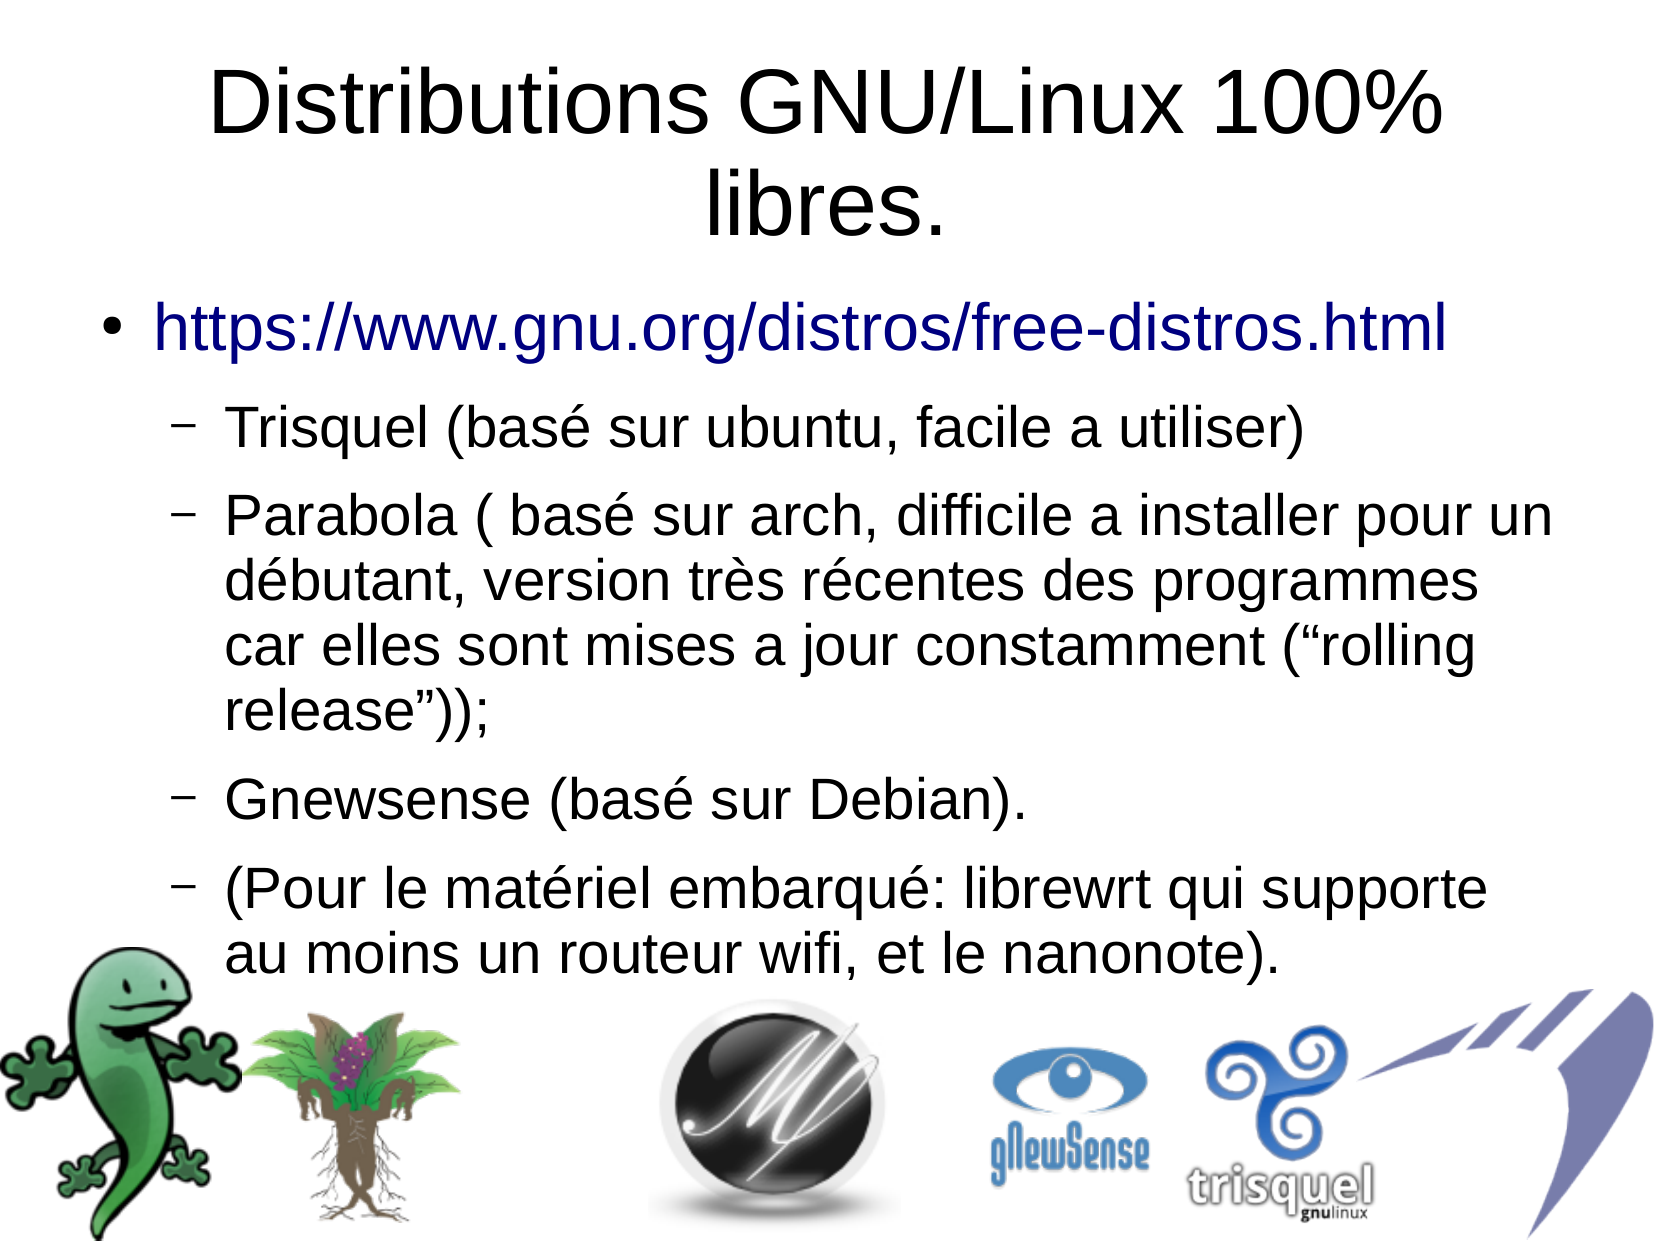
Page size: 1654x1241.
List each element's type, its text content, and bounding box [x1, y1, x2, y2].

title Distributions GNU/Linux 100% libres. [82, 49, 1571, 257]
picture [0, 947, 901, 1241]
picture [970, 1019, 1171, 1220]
list https://www.gnu.org/distros/free-distros.html Trisquel (basé sur ubuntu, facile a utiliser) Parabola ( basé sur arch, difficile a installer pour un débutant, version très récentes des programmes car elles sont mises a jour constamment (“rolling release”)); Gnewsense (basé sur Debian). (Pour le matériel embarqué: librewrt qui supporte au moins un routeur wifi, et le nanonote). [82, 290, 1571, 1010]
picture [1180, 989, 1654, 1240]
